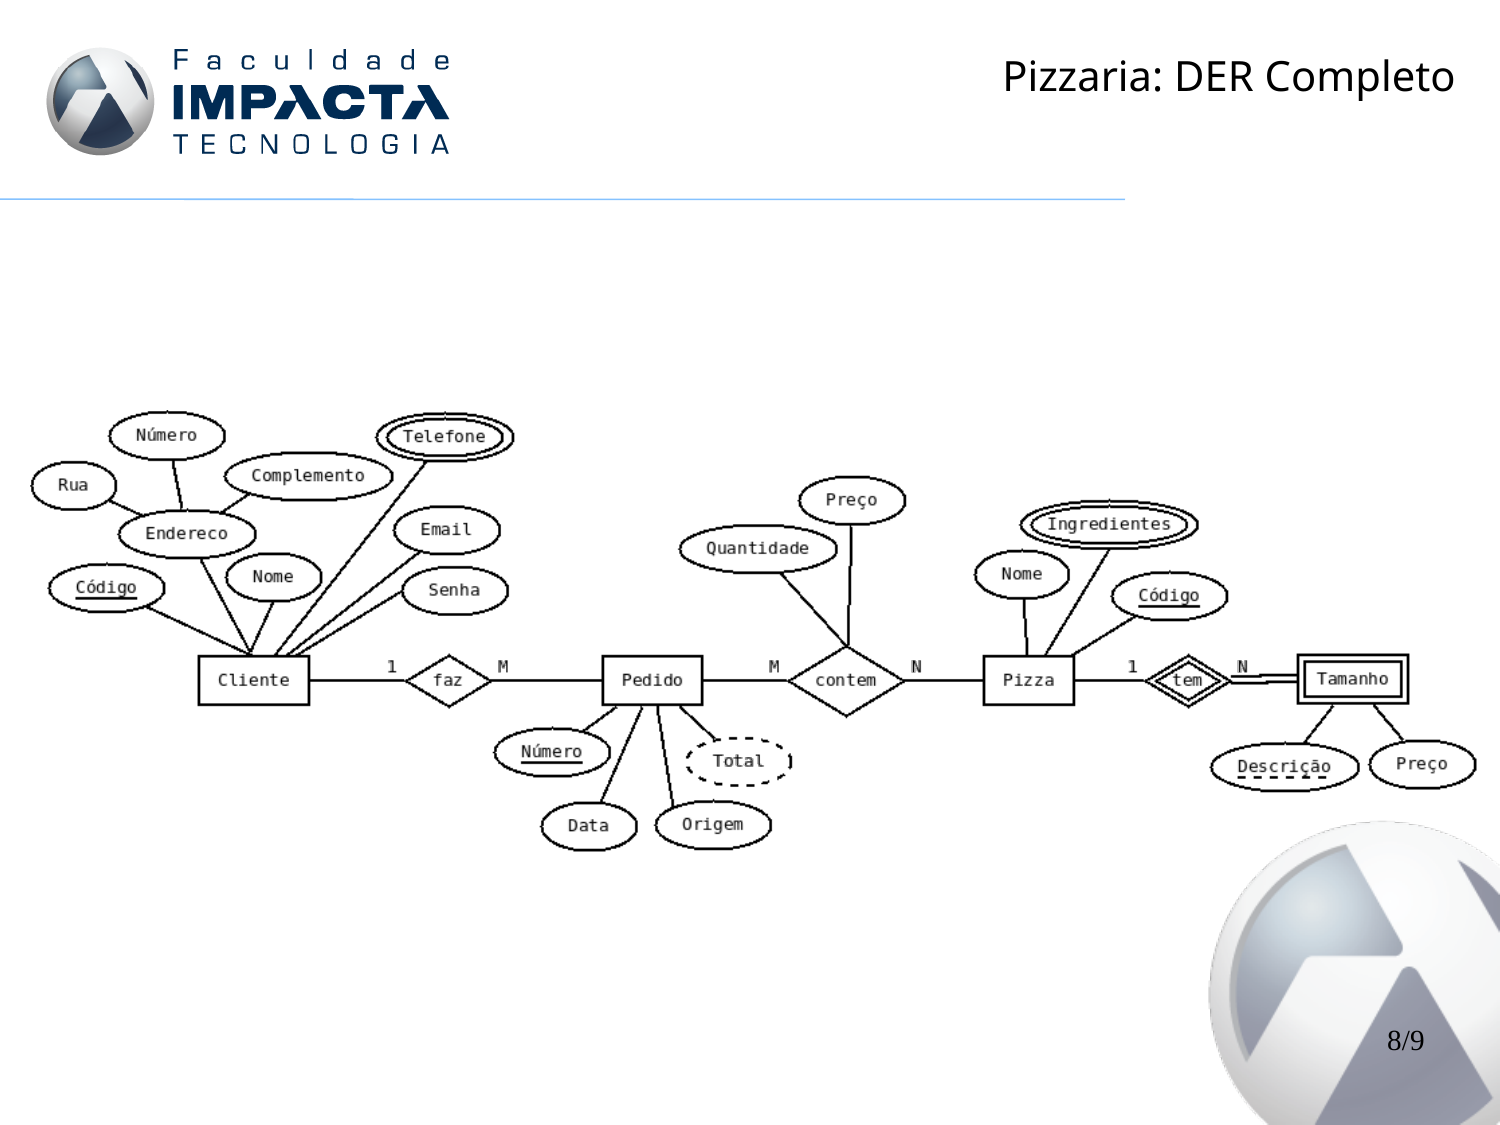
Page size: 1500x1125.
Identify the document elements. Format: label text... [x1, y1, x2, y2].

picture [30, 410, 1500, 1125]
picture [35, 35, 458, 164]
title Pizzaria: DER Completo [454, 42, 1471, 194]
